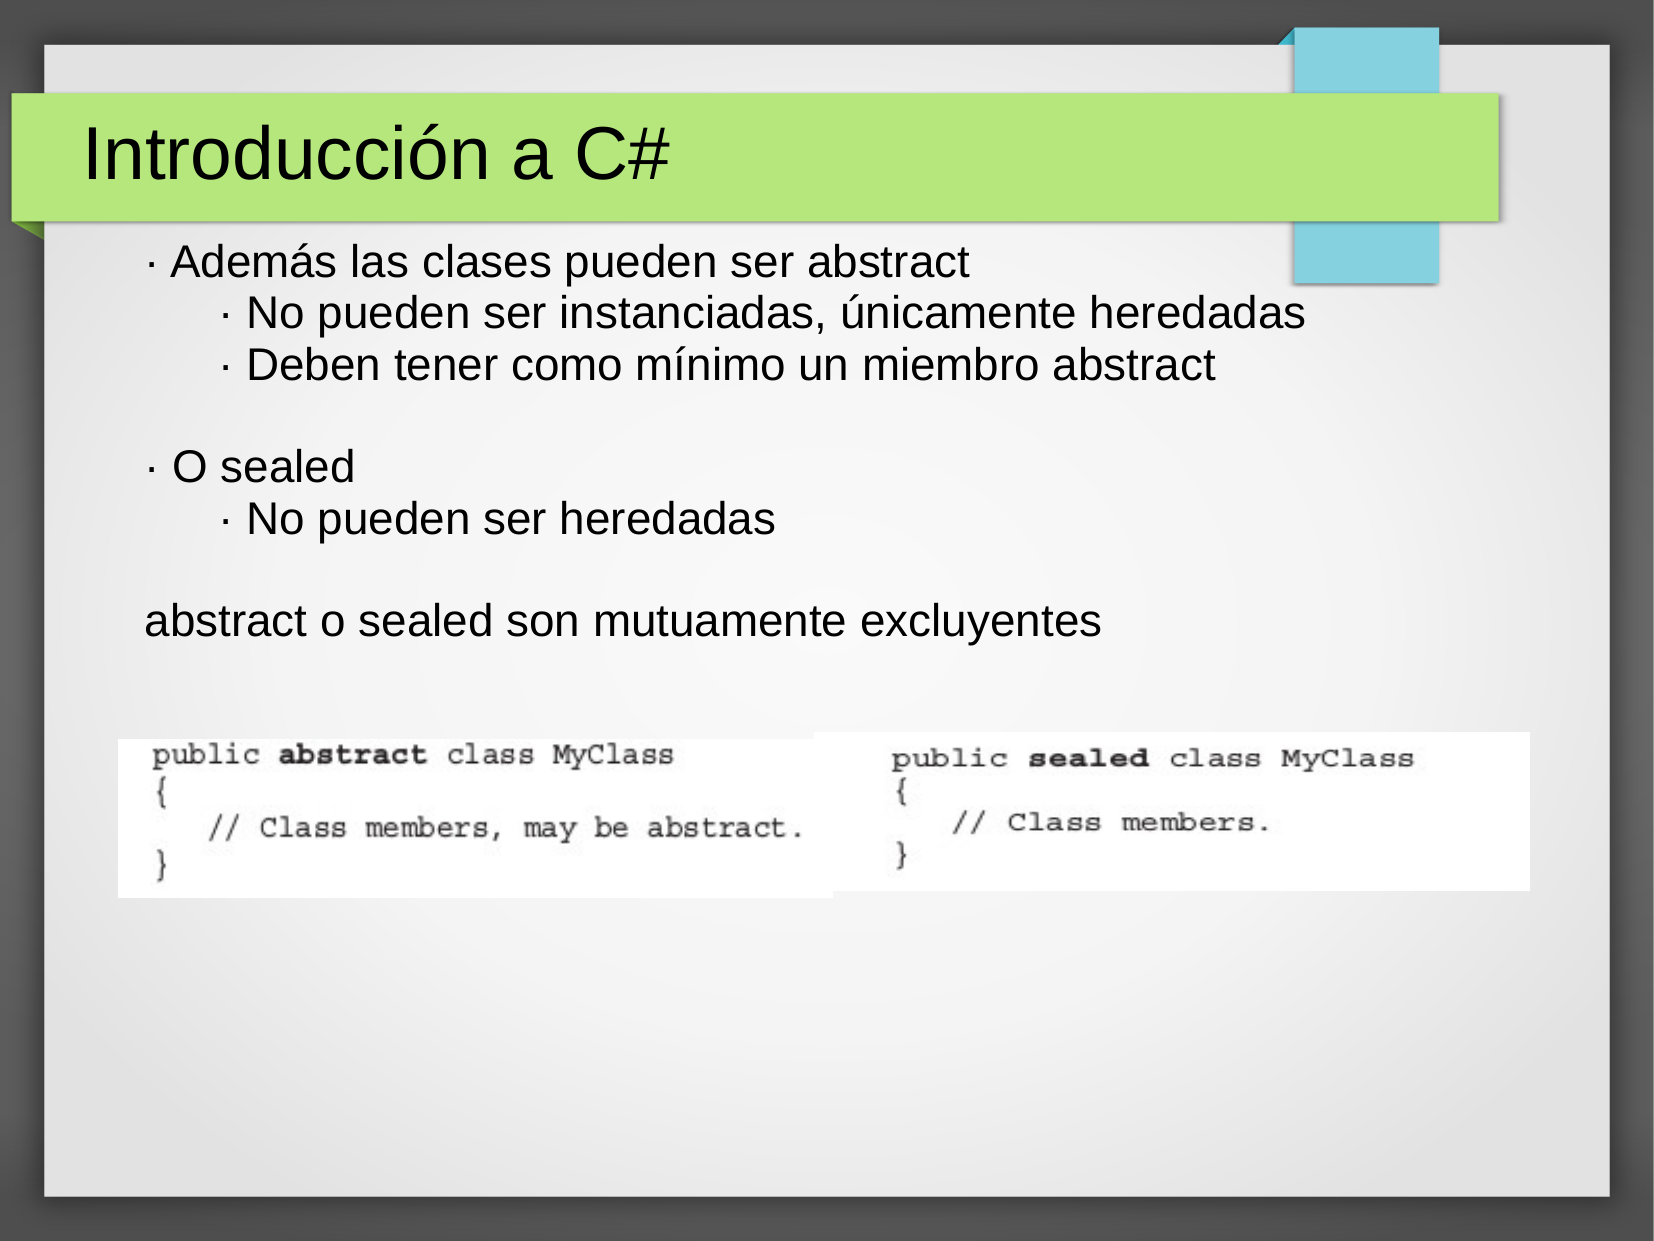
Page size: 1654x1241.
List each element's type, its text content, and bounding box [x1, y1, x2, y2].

picture [0, 0, 1654, 1241]
title Introducción a C# [82, 94, 1264, 213]
text_box · Además las clases pueden ser abstract · No pueden ser instanciadas, únicamente heredadas · Deben tener como mínimo un miembro abstract · O sealed · No pueden ser heredadas abstract o sealed son mutuamente excluyentes [70, 236, 1560, 647]
